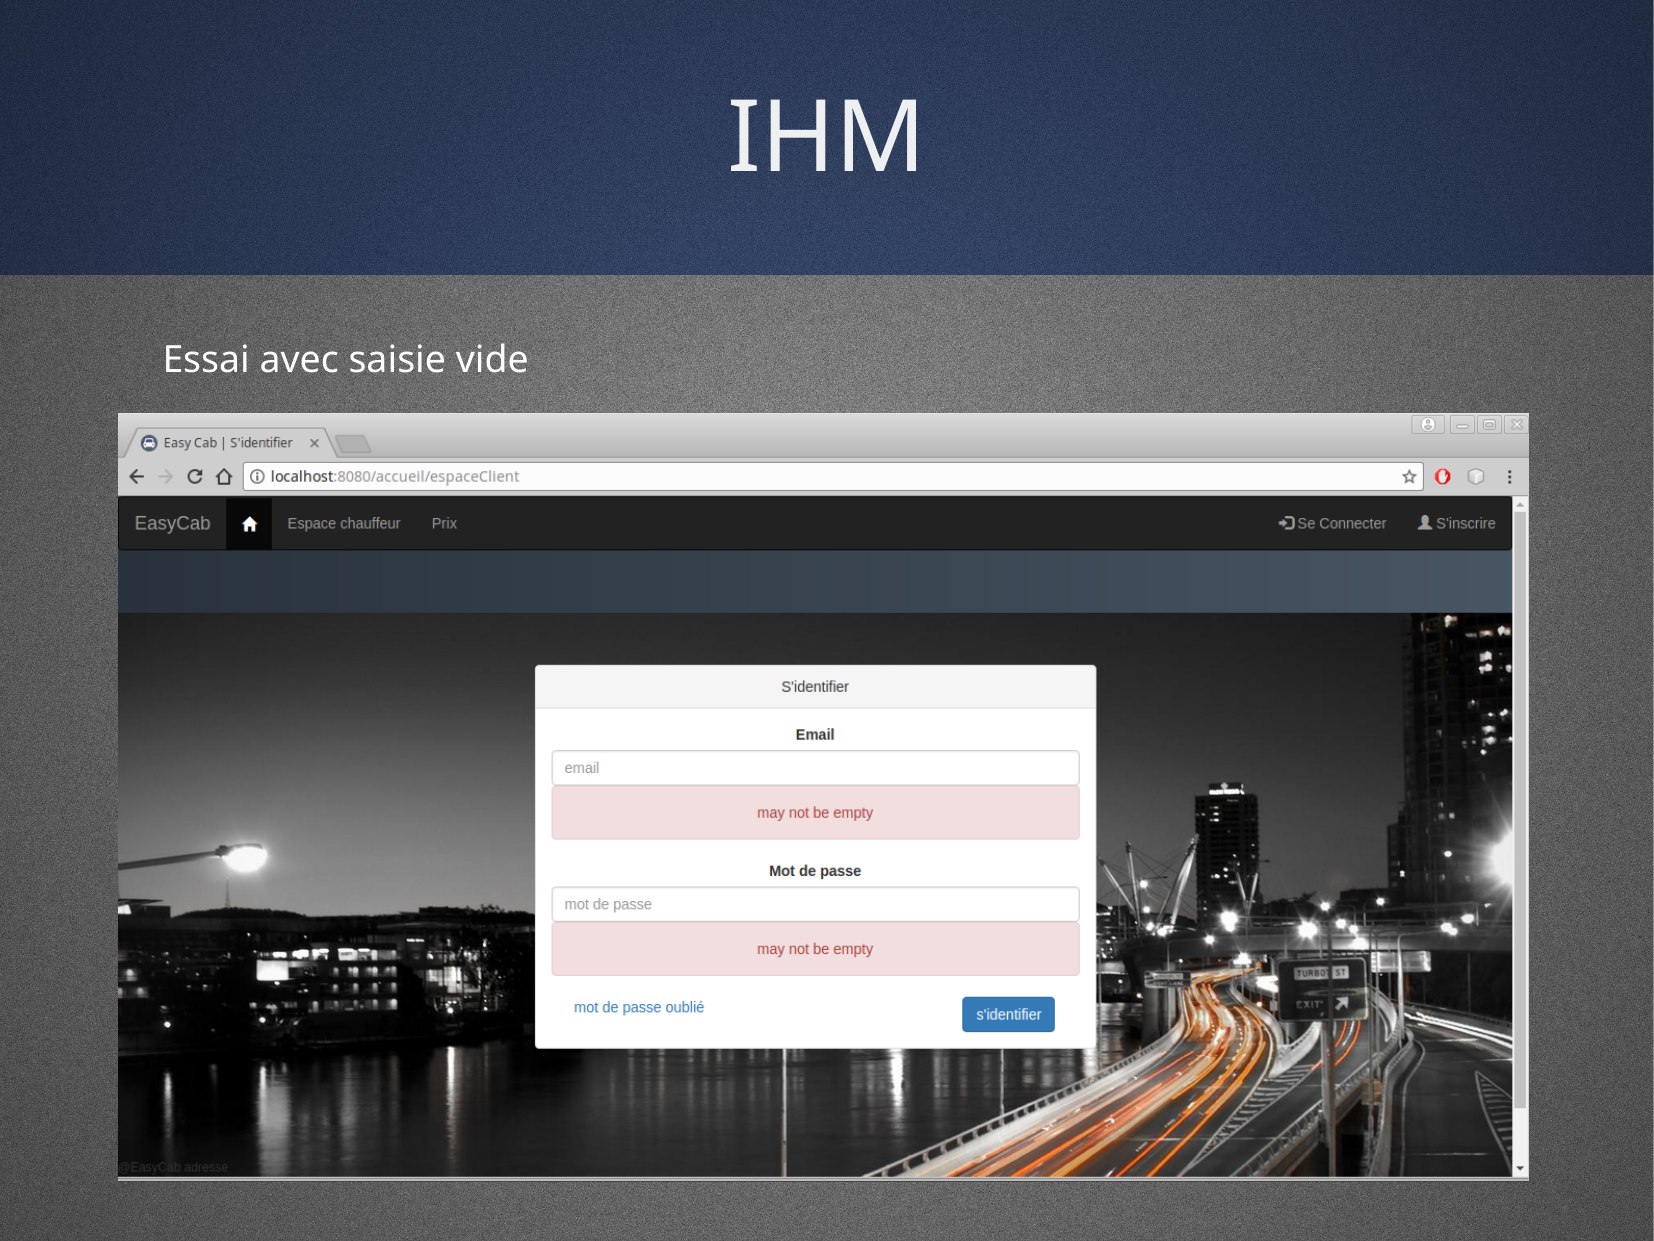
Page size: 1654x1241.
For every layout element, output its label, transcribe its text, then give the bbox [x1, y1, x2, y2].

text_box Essai avec saisie vide [147, 324, 945, 413]
picture [0, 0, 1654, 1241]
title IHM [88, 29, 1565, 237]
